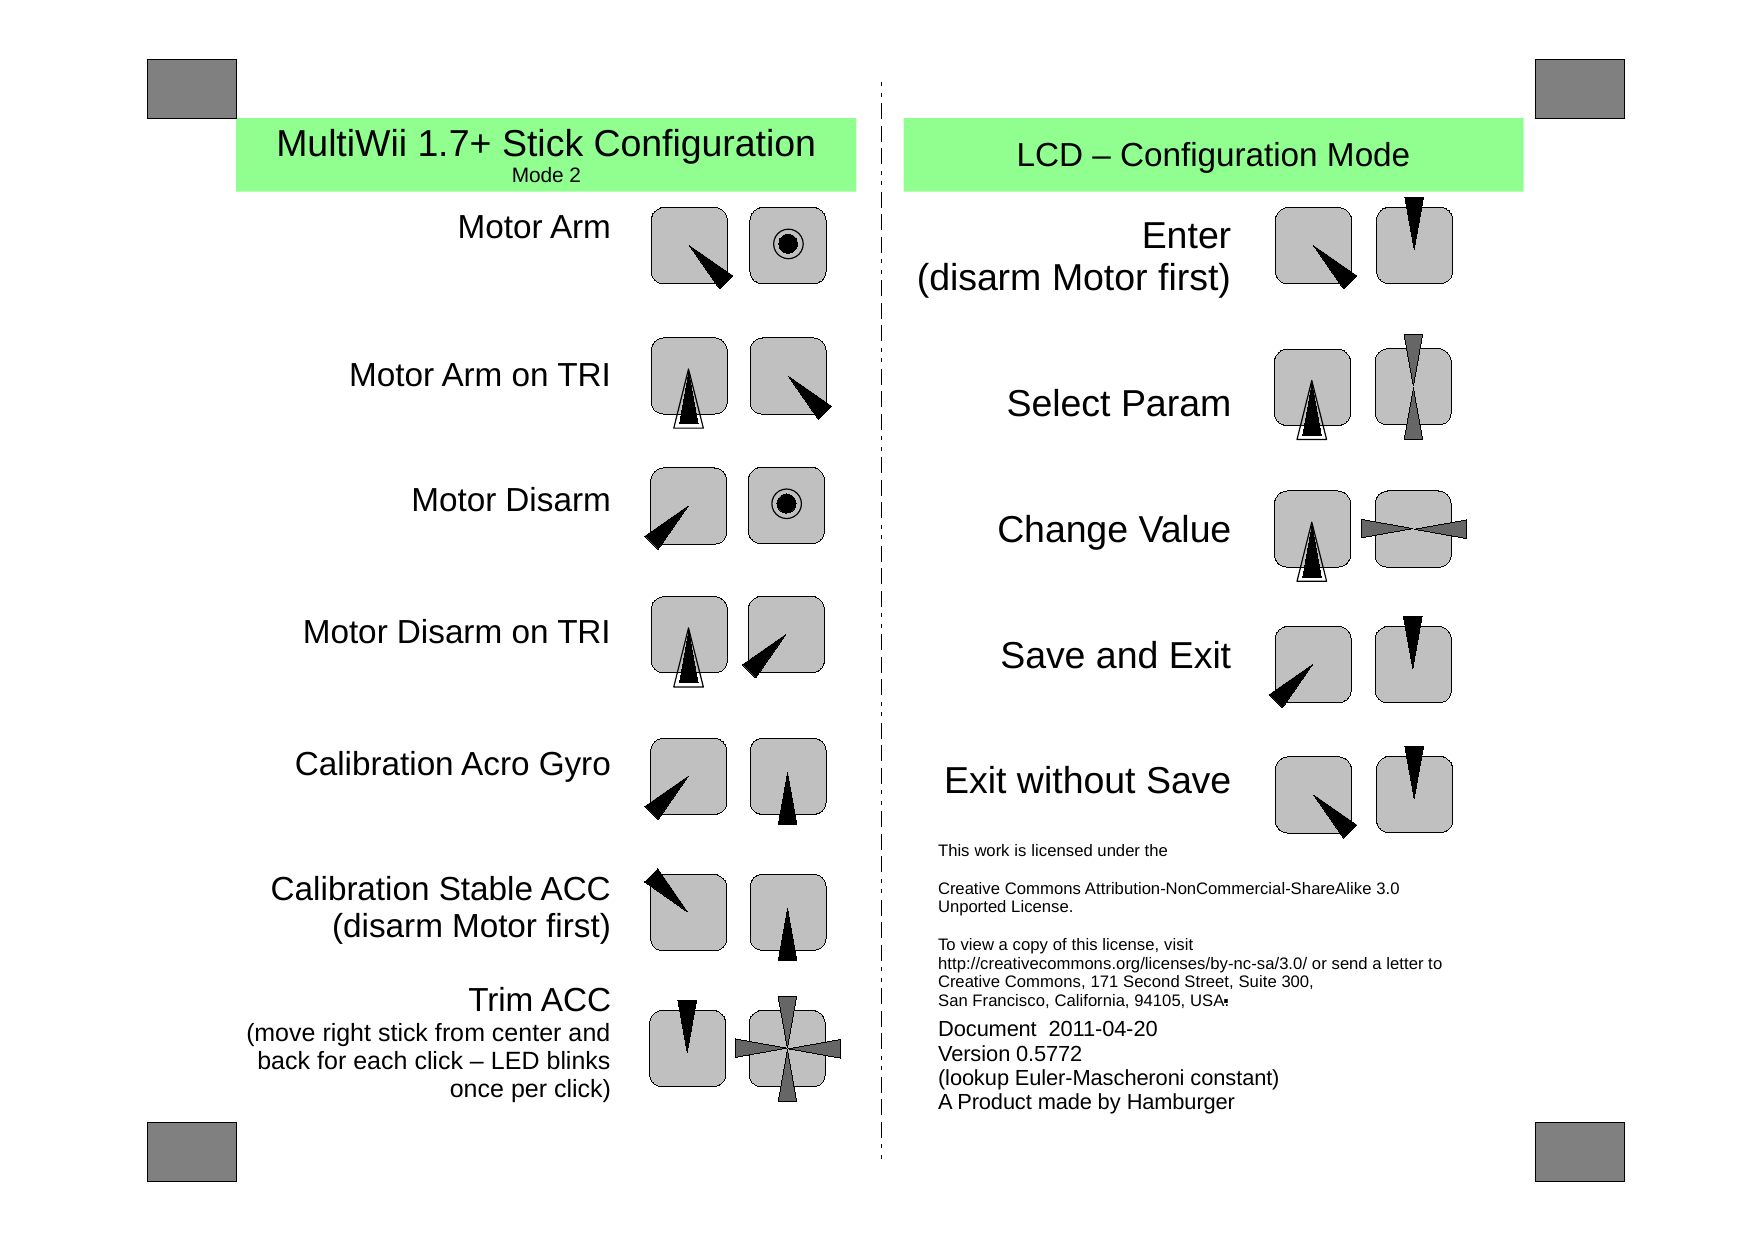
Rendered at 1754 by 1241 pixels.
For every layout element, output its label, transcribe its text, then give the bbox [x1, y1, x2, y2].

text_box [1375, 616, 1452, 703]
text_box [147, 1122, 237, 1182]
text_box [1274, 490, 1351, 568]
text_box [748, 467, 825, 544]
text_box [1269, 626, 1352, 708]
title LCD – Configuration Mode [903, 118, 1524, 192]
text_box [1535, 59, 1625, 119]
text_box [1302, 528, 1322, 578]
text_box [651, 596, 728, 673]
text_box [749, 207, 827, 284]
text_box [651, 207, 733, 289]
text_box [1376, 746, 1453, 833]
text_box [1376, 197, 1453, 284]
text_box [1274, 349, 1351, 426]
title MultiWii 1.7+ Stick Configuration Mode 2 [236, 118, 857, 192]
text_box [735, 996, 841, 1102]
text_box [679, 633, 699, 683]
text_box [649, 1000, 726, 1087]
text_box [1375, 334, 1452, 440]
text_box [651, 337, 728, 415]
text_box [644, 738, 727, 820]
text_box [750, 874, 827, 961]
text_box This work is licensed under the Creative Commons Attribution-NonCommercial-ShareAlike 3.0 Unported License. To view a copy of this license, visit http://creativecommons.org/licenses/by-nc-sa/3.0/ or send a letter to Creative Commons, 171 Second Street, Suite 300, San Francisco, California, 94105, USA. [923, 833, 1459, 1016]
text_box [1275, 756, 1357, 839]
text_box [1302, 387, 1322, 436]
text_box [147, 59, 237, 119]
text_box [1535, 1122, 1625, 1182]
text_box [1275, 207, 1357, 289]
text_box [750, 738, 827, 825]
text_box [678, 374, 699, 424]
text_box Motor Arm Motor Arm on TRI Motor Disarm Motor Disarm on TRI Calibration Acro Gyro Calibration Stable ACC (disarm Motor first) Trim ACC (move right stick from center and back for each click – LED blinks once per click) [224, 200, 626, 1115]
text_box [750, 337, 832, 420]
text_box [742, 596, 825, 678]
text_box Enter (disarm Motor first) Select Param Change Value Save and Exit Exit without Save . [862, 206, 1247, 1020]
text_box [1361, 490, 1467, 568]
text_box [644, 467, 727, 550]
text_box Document 2011-04-20 Version 0.5772 (lookup Euler-Mascheroni constant) A Product made by Hamburger [923, 1016, 1298, 1123]
text_box [644, 868, 727, 951]
